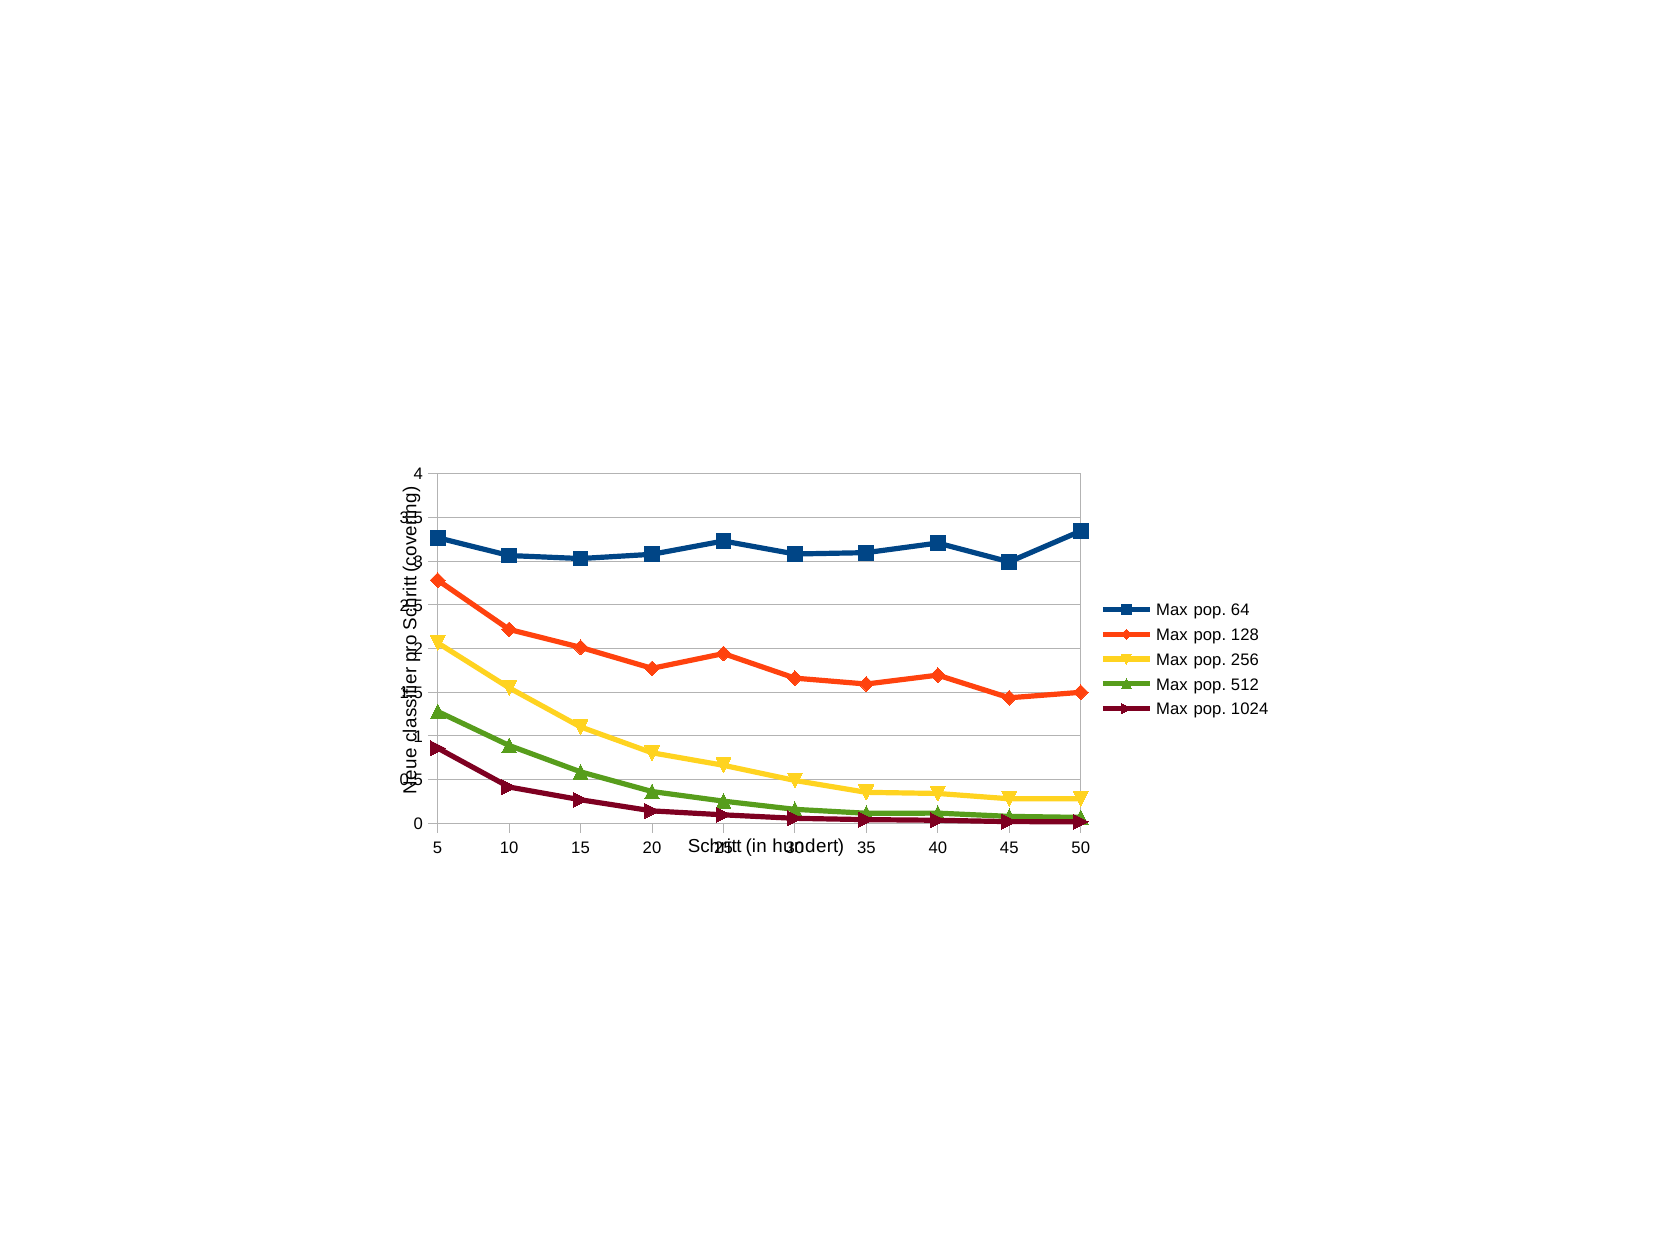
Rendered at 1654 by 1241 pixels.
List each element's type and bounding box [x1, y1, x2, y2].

chart [375, 455, 1276, 870]
